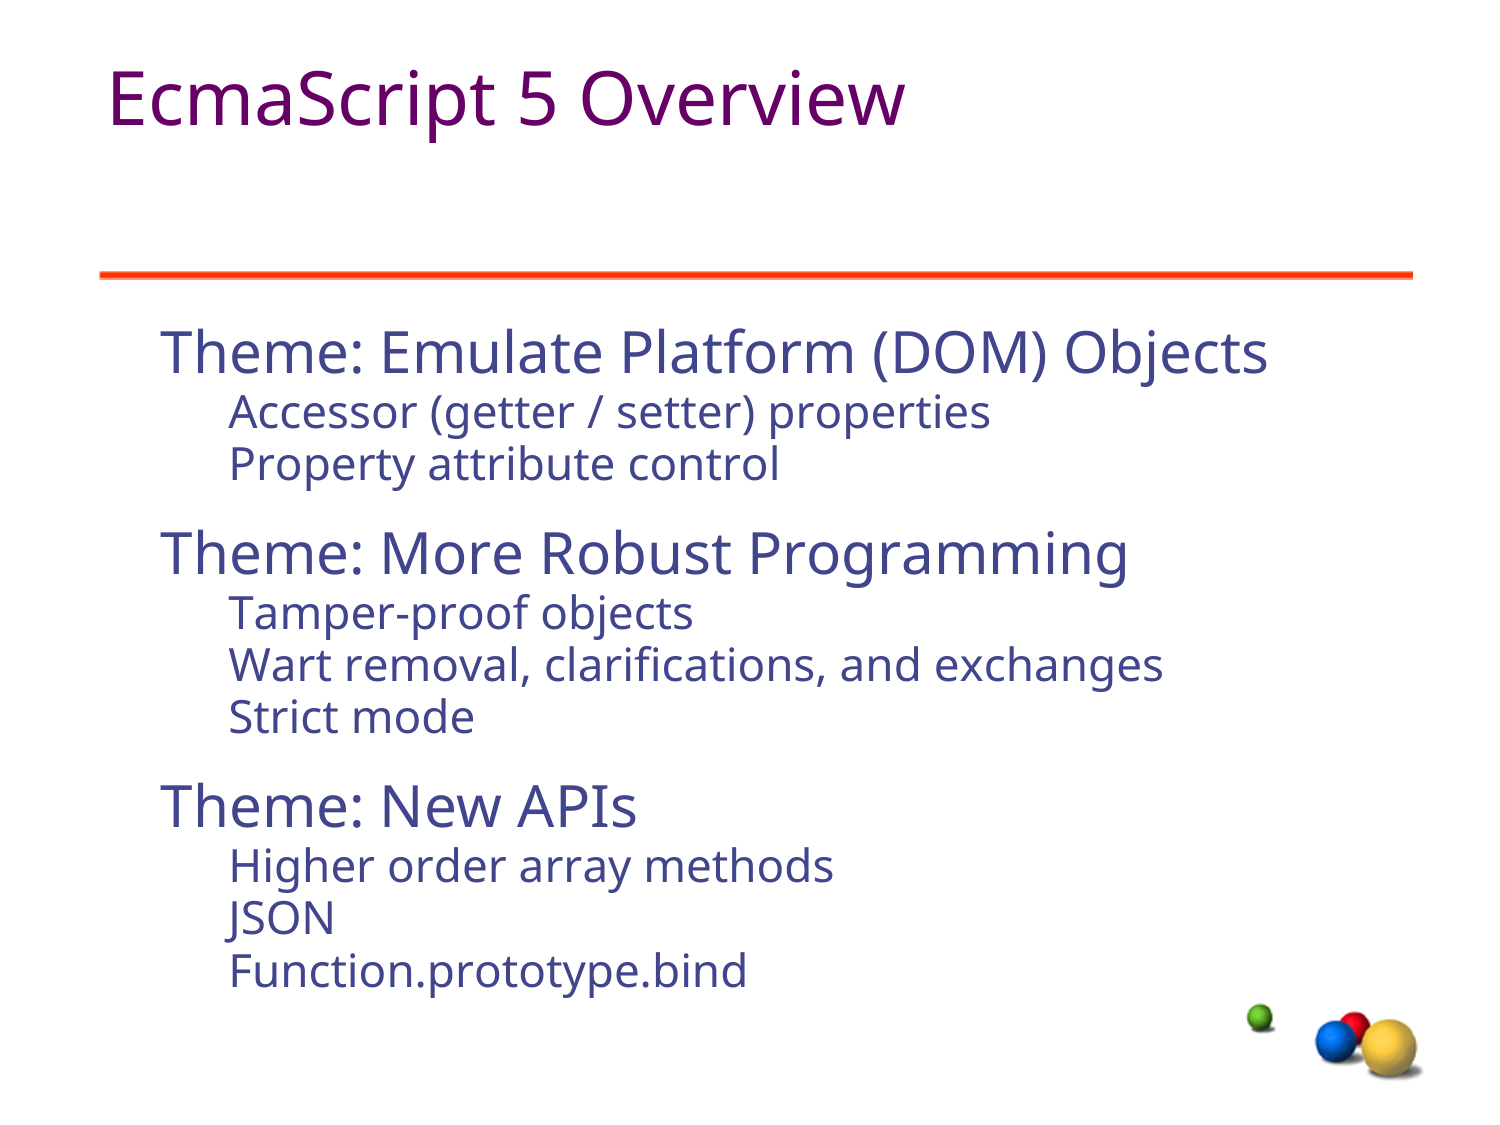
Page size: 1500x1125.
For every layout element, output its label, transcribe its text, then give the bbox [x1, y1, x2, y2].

picture [1224, 999, 1449, 1083]
title EcmaScript 5 Overview [106, 57, 1369, 231]
subtitle Theme: Emulate Platform (DOM) Objects Accessor (getter / setter) properties Property attribute control Theme: More Robust Programming Tamper-proof objects Wart removal, clarifications, and exchanges Strict mode Theme: New APIs Higher order array methods JSON Function.prototype.bind [144, 320, 1407, 998]
picture [99, 271, 1413, 280]
